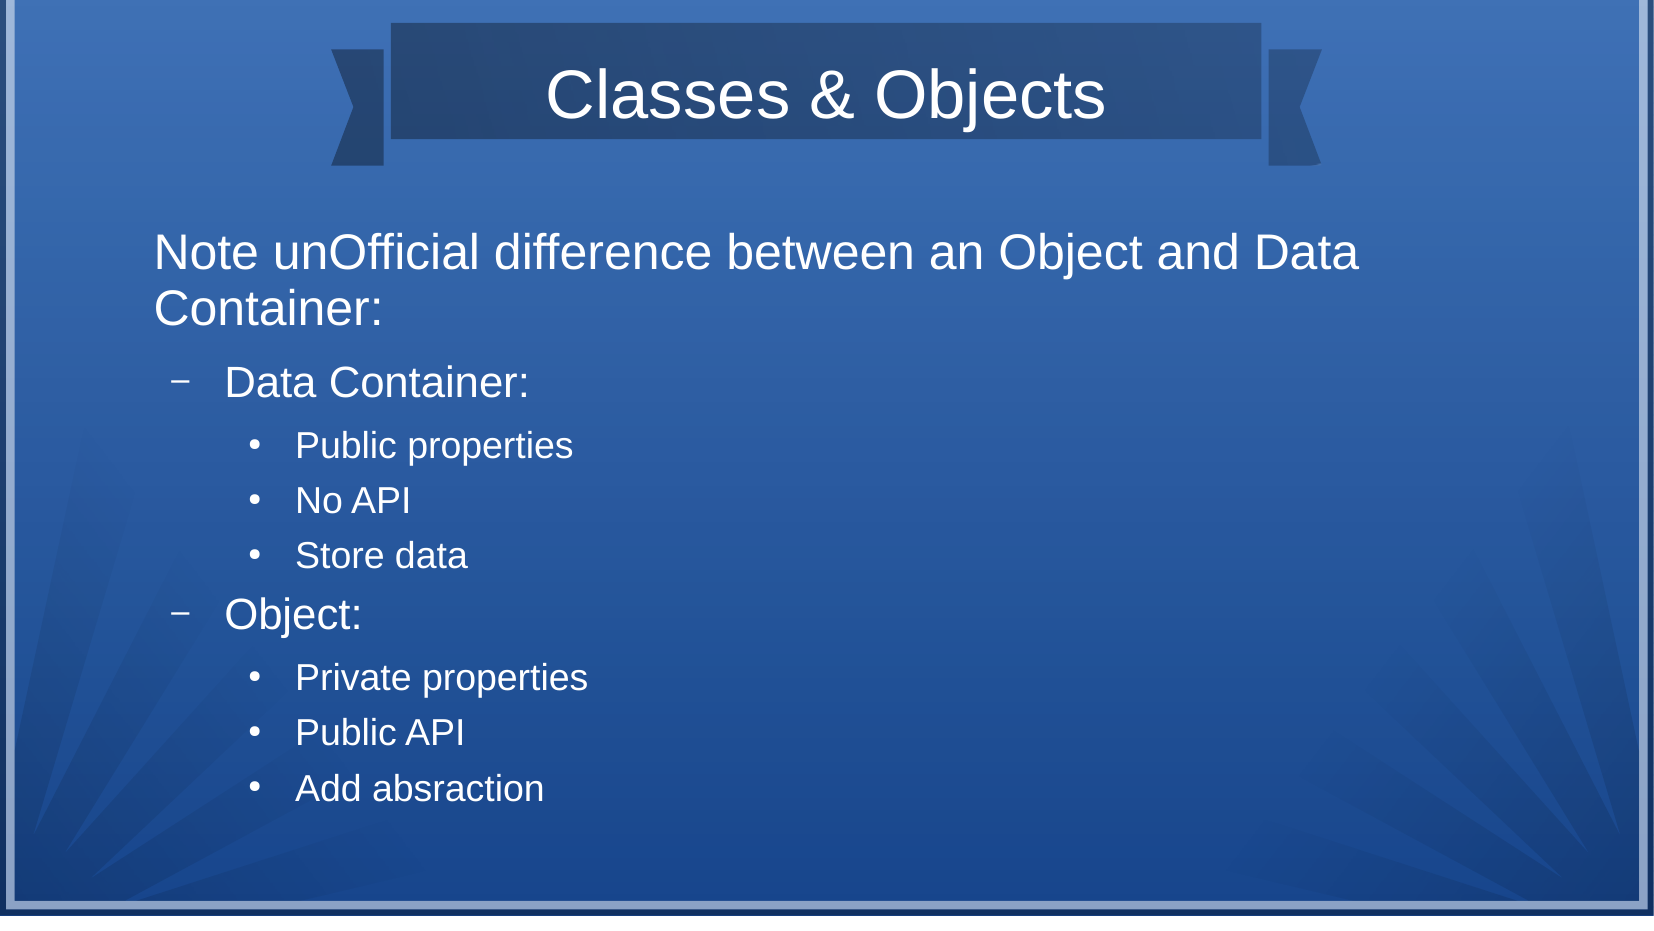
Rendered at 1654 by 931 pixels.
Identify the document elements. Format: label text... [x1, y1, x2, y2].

list Note unOfficial difference between an Object and Data Container: Data Container: Public properties No API Store data Object: Private properties Public API Add absraction [82, 224, 1571, 848]
title Classes & Objects [389, 35, 1264, 154]
